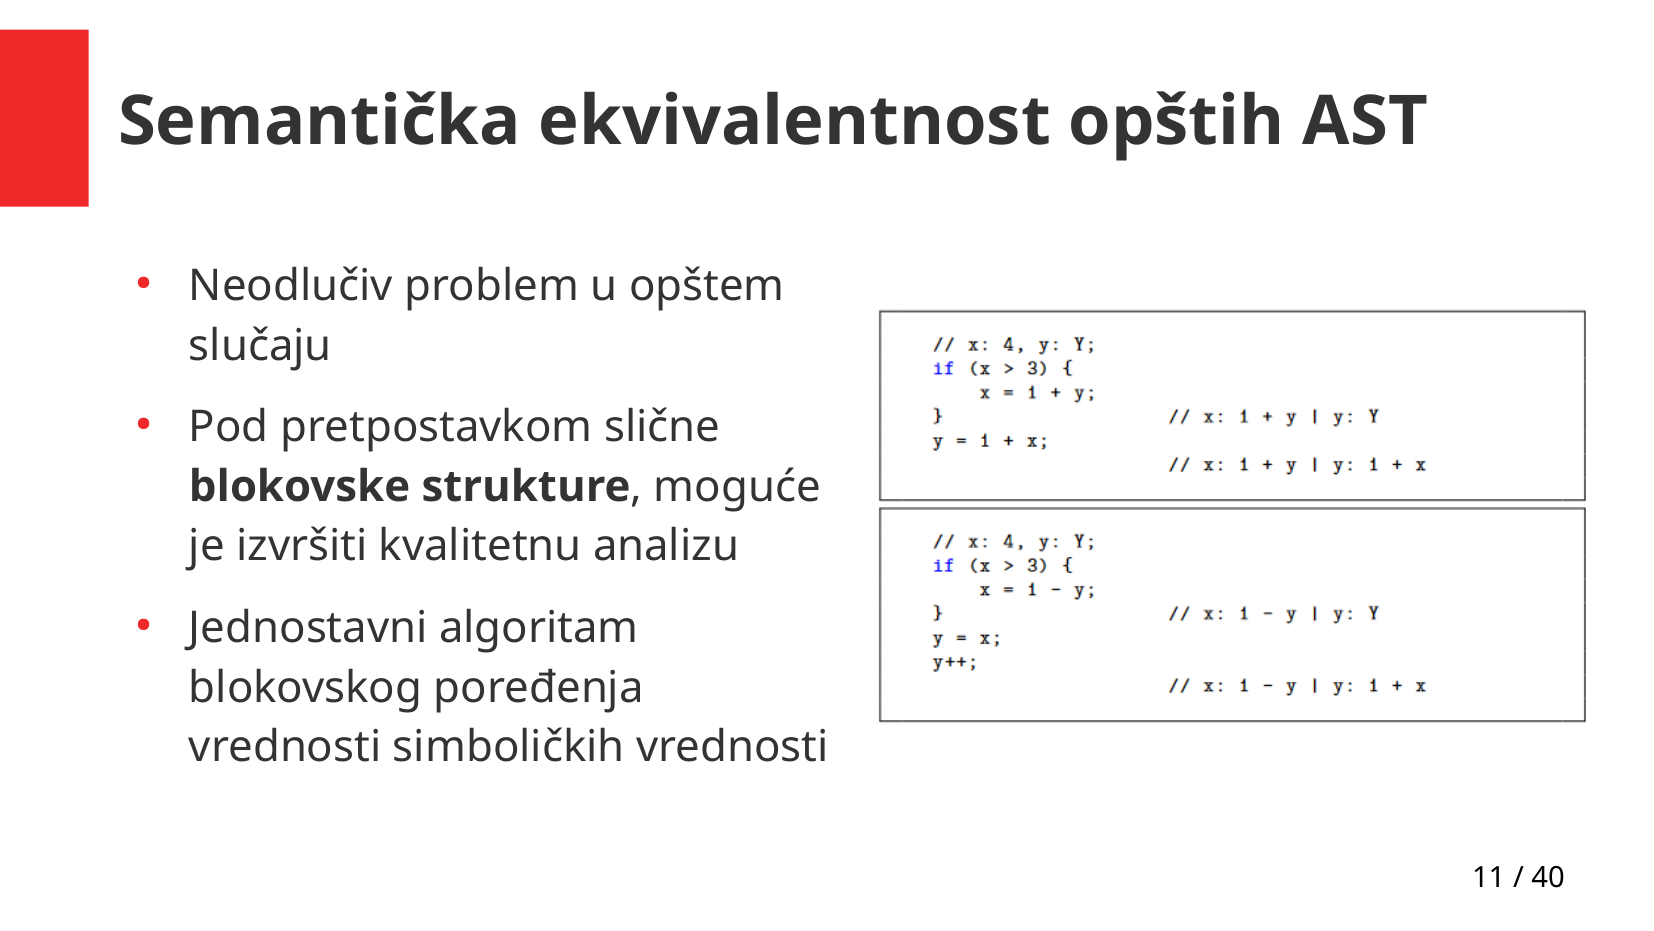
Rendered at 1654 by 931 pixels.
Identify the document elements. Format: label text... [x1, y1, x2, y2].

title Semantička ekvivalentnost opštih AST [118, 29, 1595, 207]
picture [874, 306, 1595, 727]
list Neodlučiv problem u opštem slučaju Pod pretpostavkom slične blokovske strukture, moguće je izvršiti kvalitetnu analizu Jednostavni algoritam blokovskog poređenja vrednosti simboličkih vrednosti [118, 253, 839, 815]
